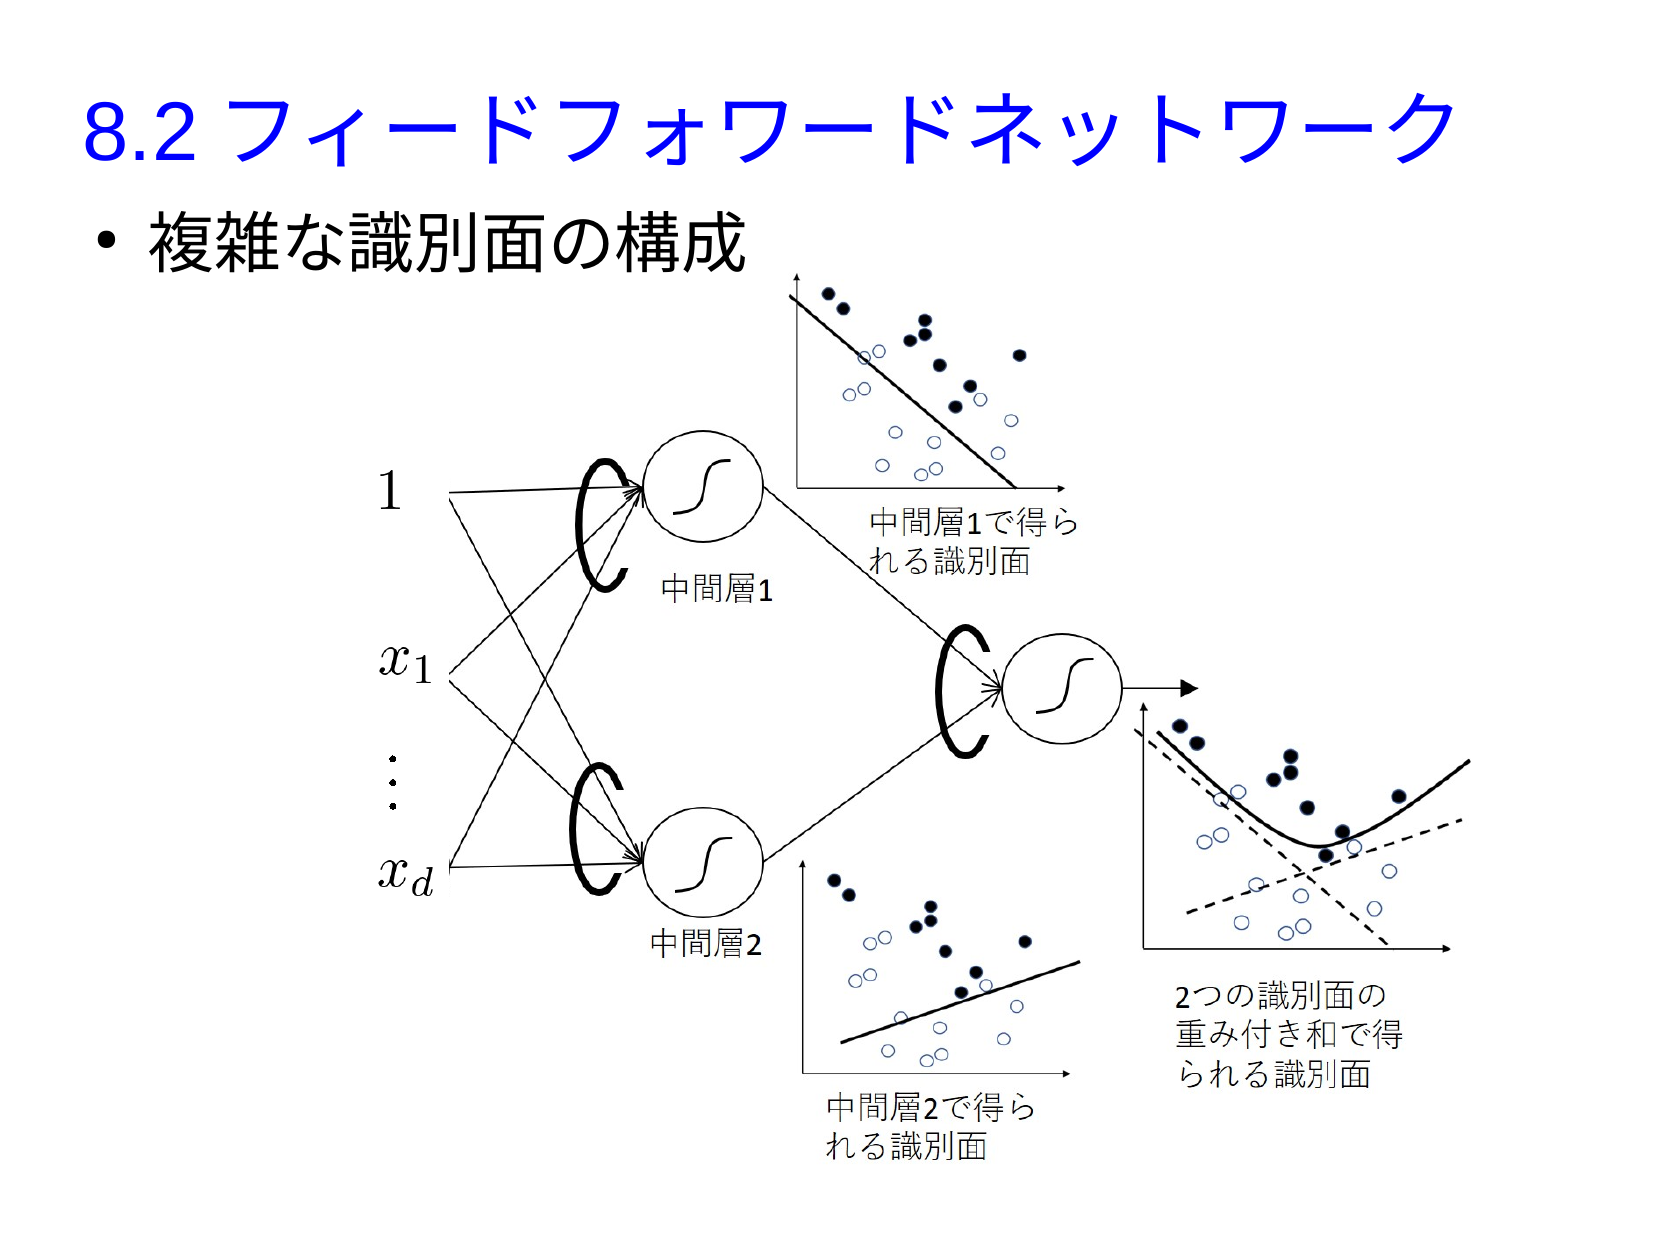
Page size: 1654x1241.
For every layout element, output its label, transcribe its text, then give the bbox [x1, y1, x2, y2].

picture [379, 647, 431, 683]
list 複雑な識別面の構成 [76, 196, 1565, 916]
picture [378, 860, 433, 896]
text_box [301, 413, 449, 945]
title 8.2フィードフォワードネットワーク [82, 49, 1571, 207]
picture [380, 470, 400, 509]
picture [324, 916, 1471, 1188]
